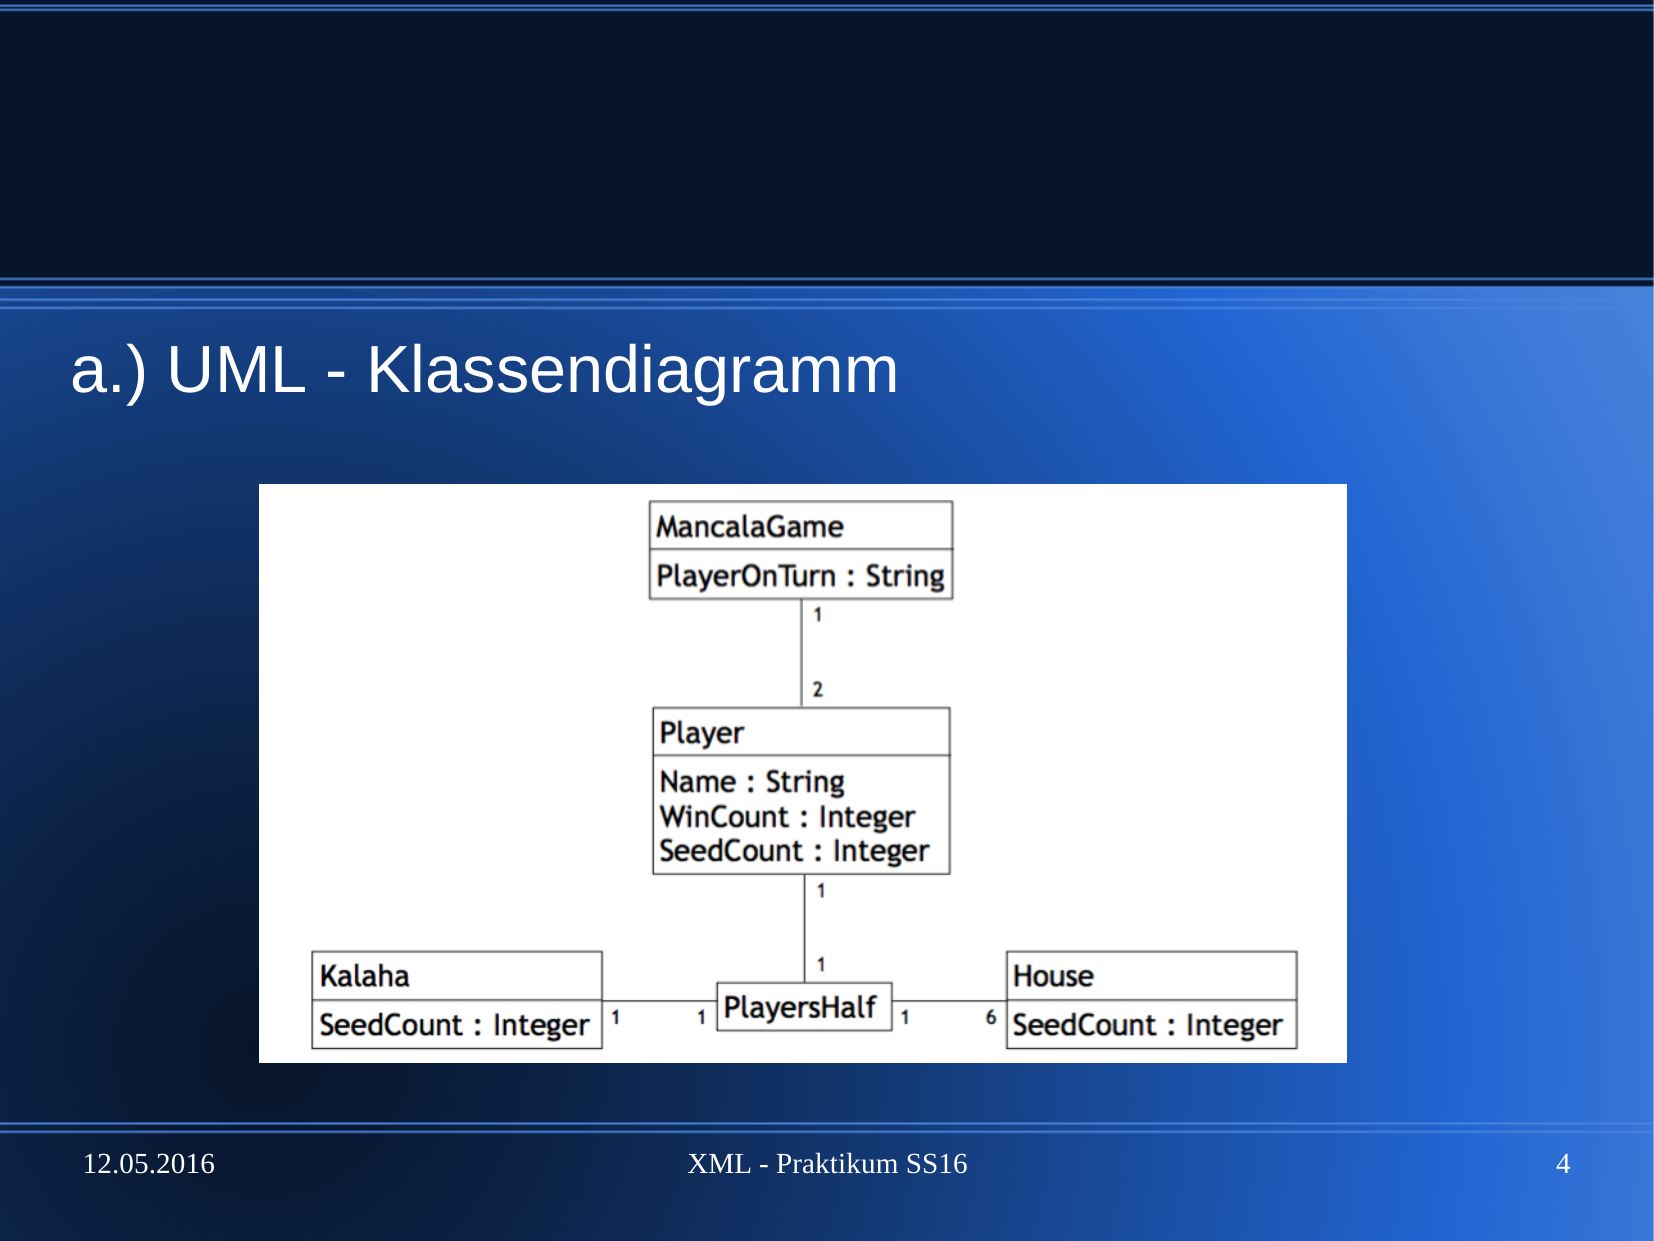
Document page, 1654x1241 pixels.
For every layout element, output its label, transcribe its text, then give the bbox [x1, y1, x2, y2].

picture [0, 0, 1654, 1241]
title a.) UML - Klassendiagramm [70, 265, 1559, 473]
